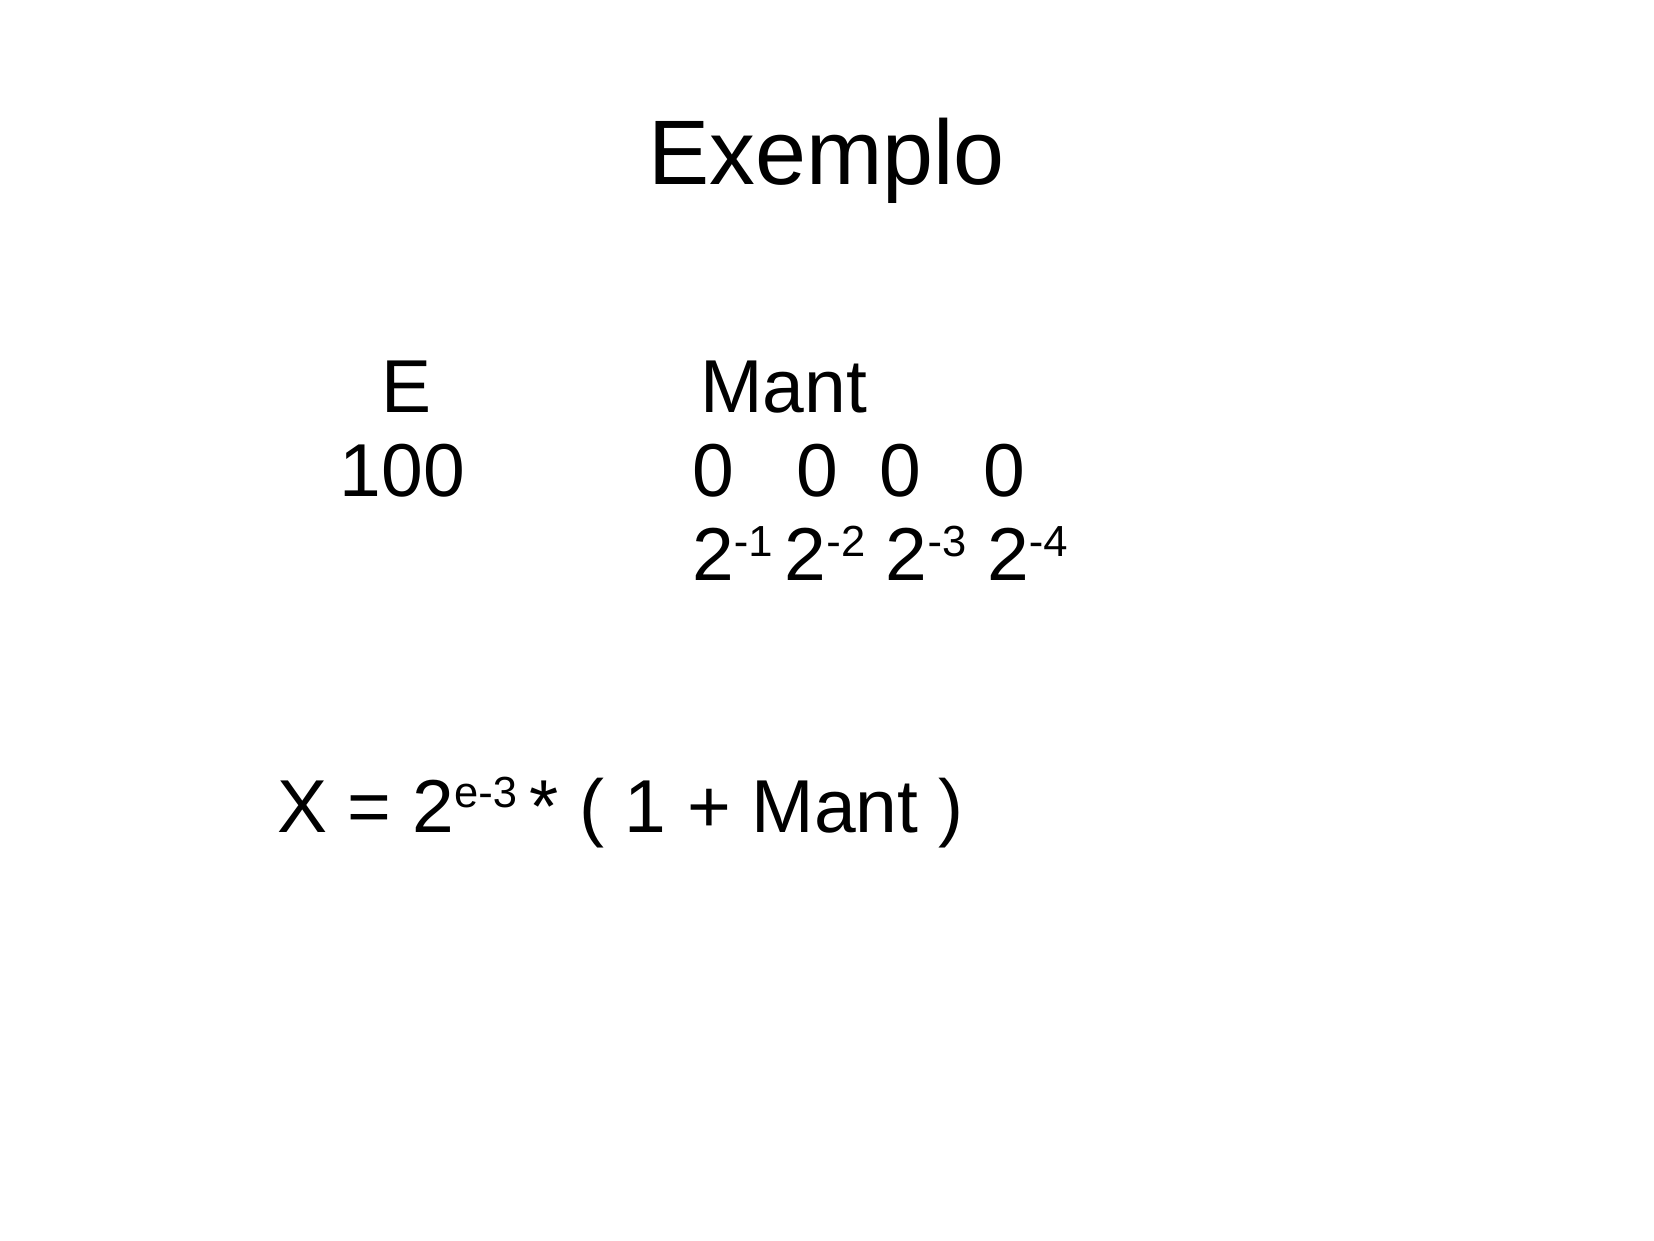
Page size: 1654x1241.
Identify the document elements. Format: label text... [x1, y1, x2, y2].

text_box E Mant 100 0 0 0 0 2-1 2-2 2-3 2-4 X = 2e-3 * ( 1 + Mant ) [262, 337, 1083, 1193]
title Exemplo [82, 49, 1571, 257]
